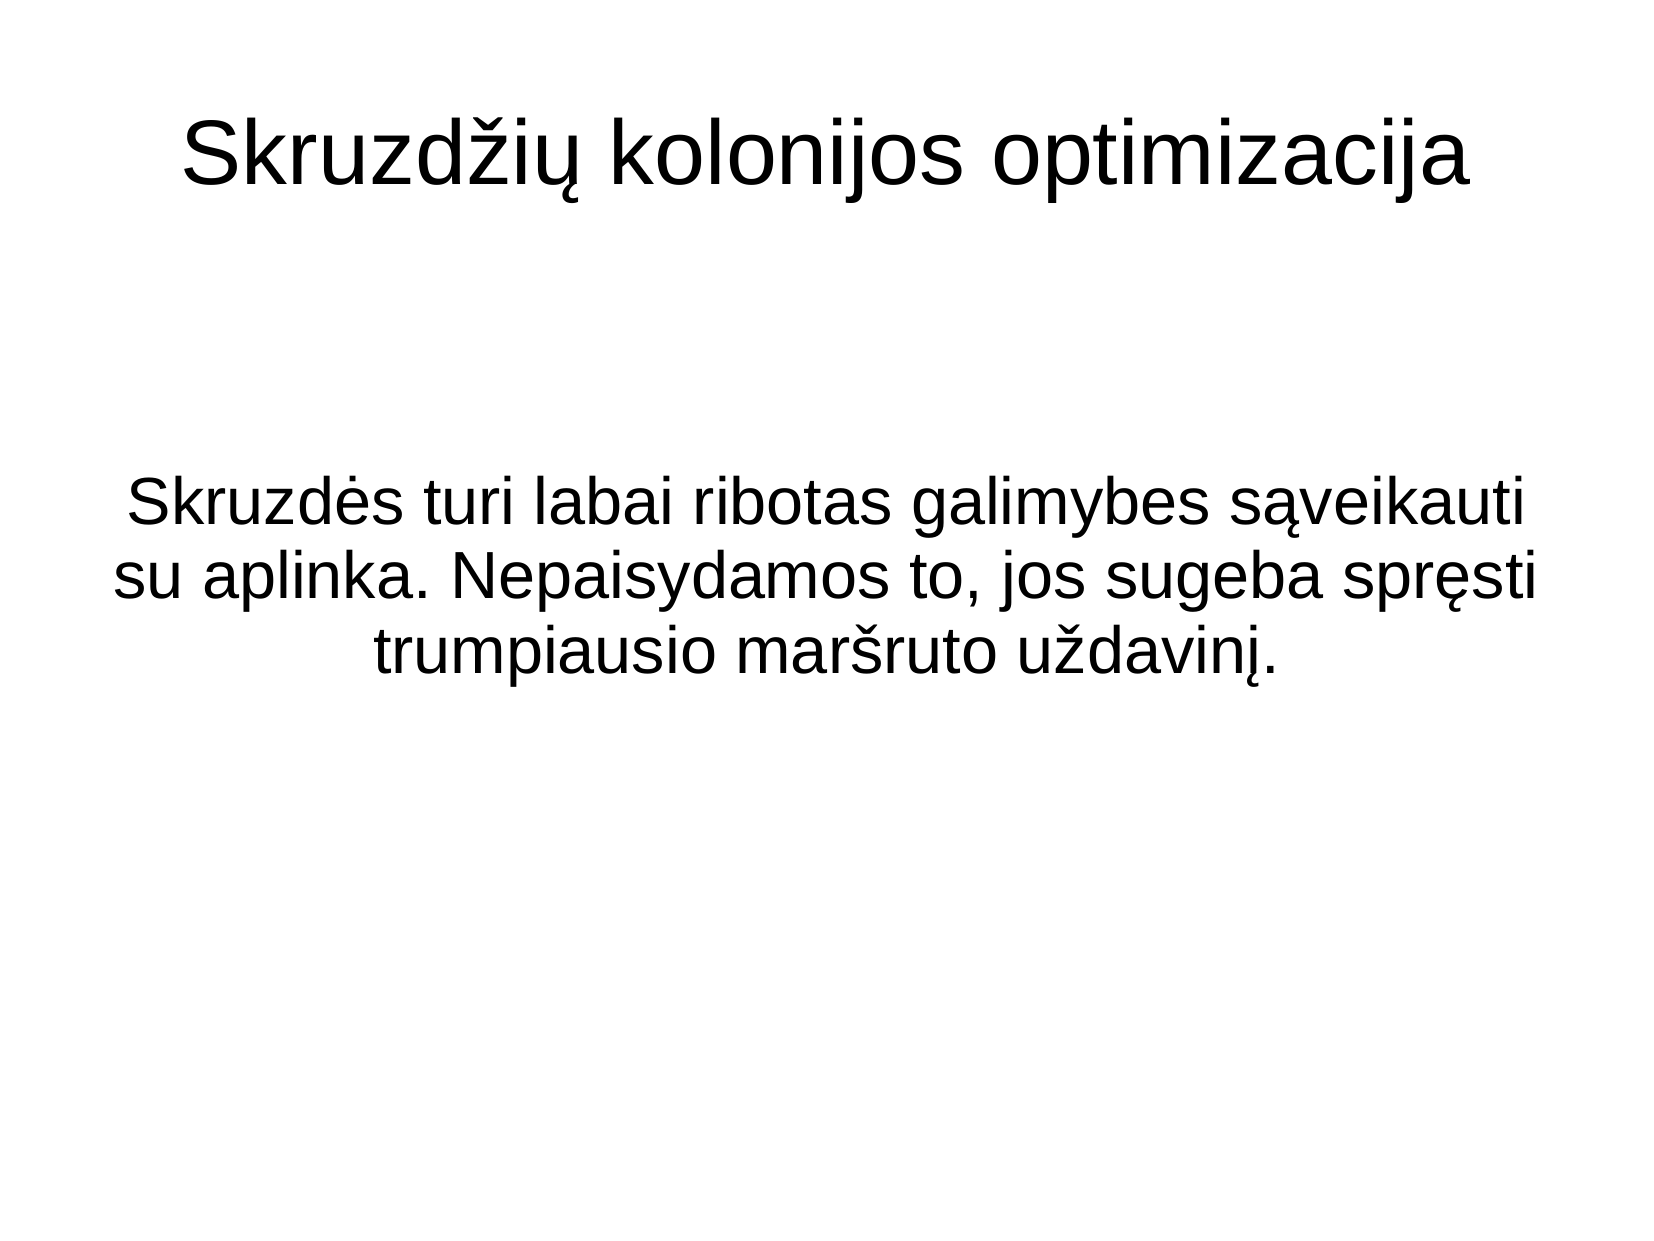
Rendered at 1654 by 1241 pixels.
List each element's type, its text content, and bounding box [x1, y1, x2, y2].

list Skruzdės turi labai ribotas galimybes sąveikauti su aplinka. Nepaisydamos to, jos sugeba spręsti trumpiausio maršruto uždavinį. [82, 290, 1571, 862]
title Skruzdžių kolonijos optimizacija [82, 49, 1571, 257]
